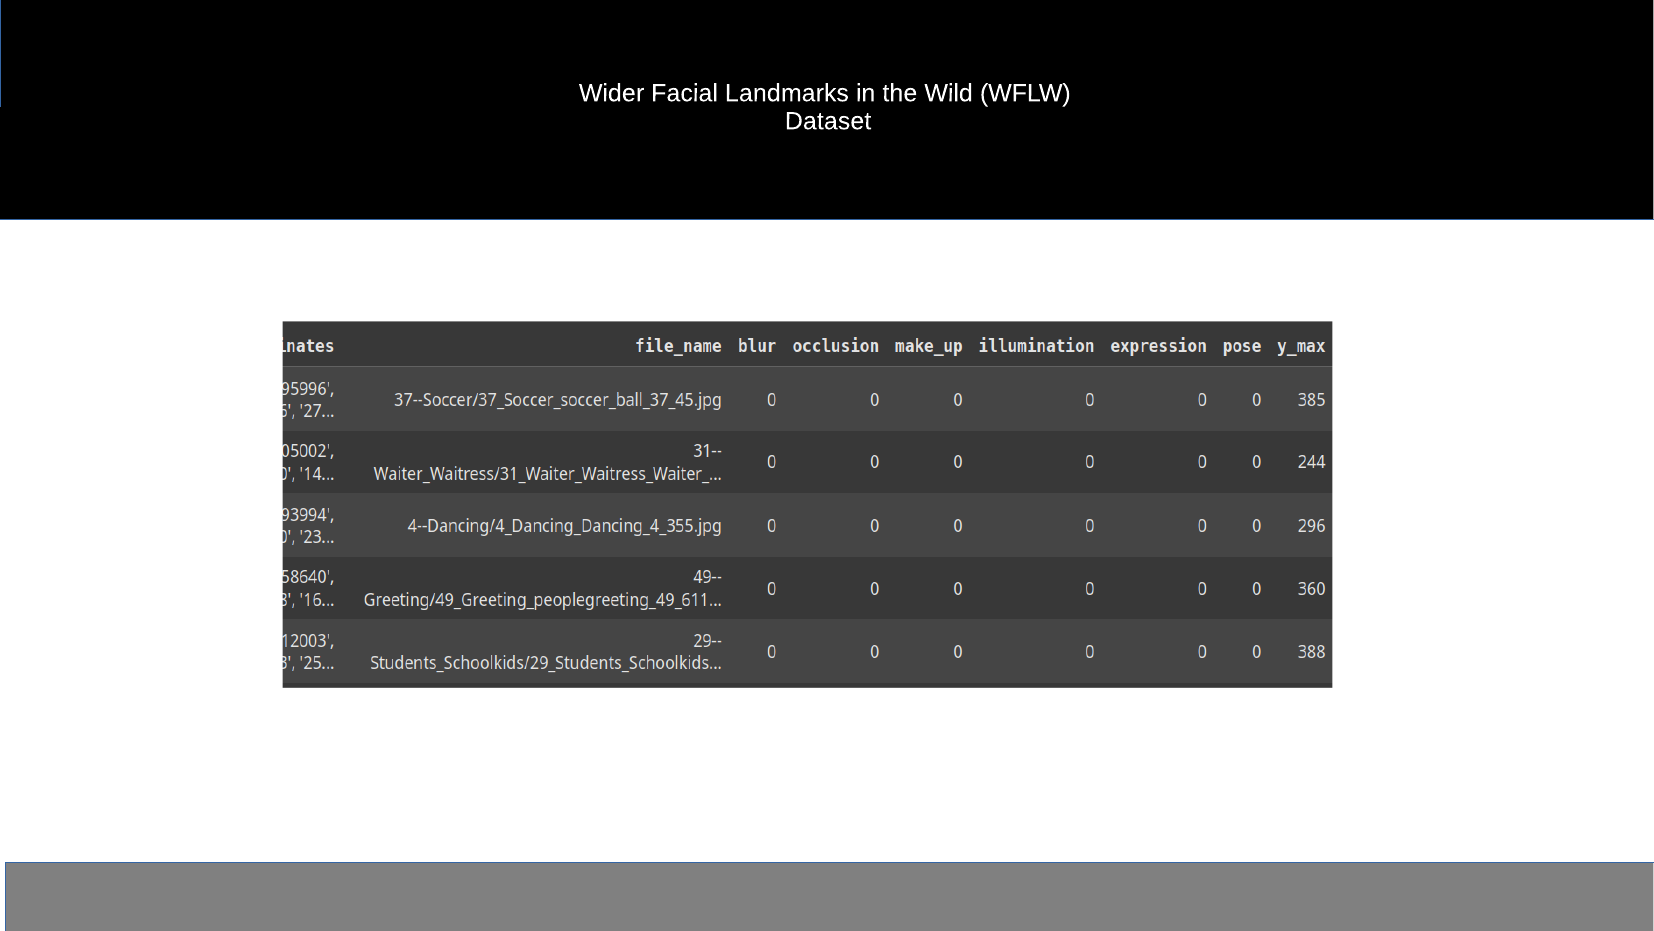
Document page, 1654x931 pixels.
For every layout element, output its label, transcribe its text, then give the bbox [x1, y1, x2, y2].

text_box Wider Facial Landmarks in the Wild (WFLW) Dataset [0, 0, 1654, 220]
text_box [5, 862, 1654, 931]
picture [282, 321, 1333, 688]
